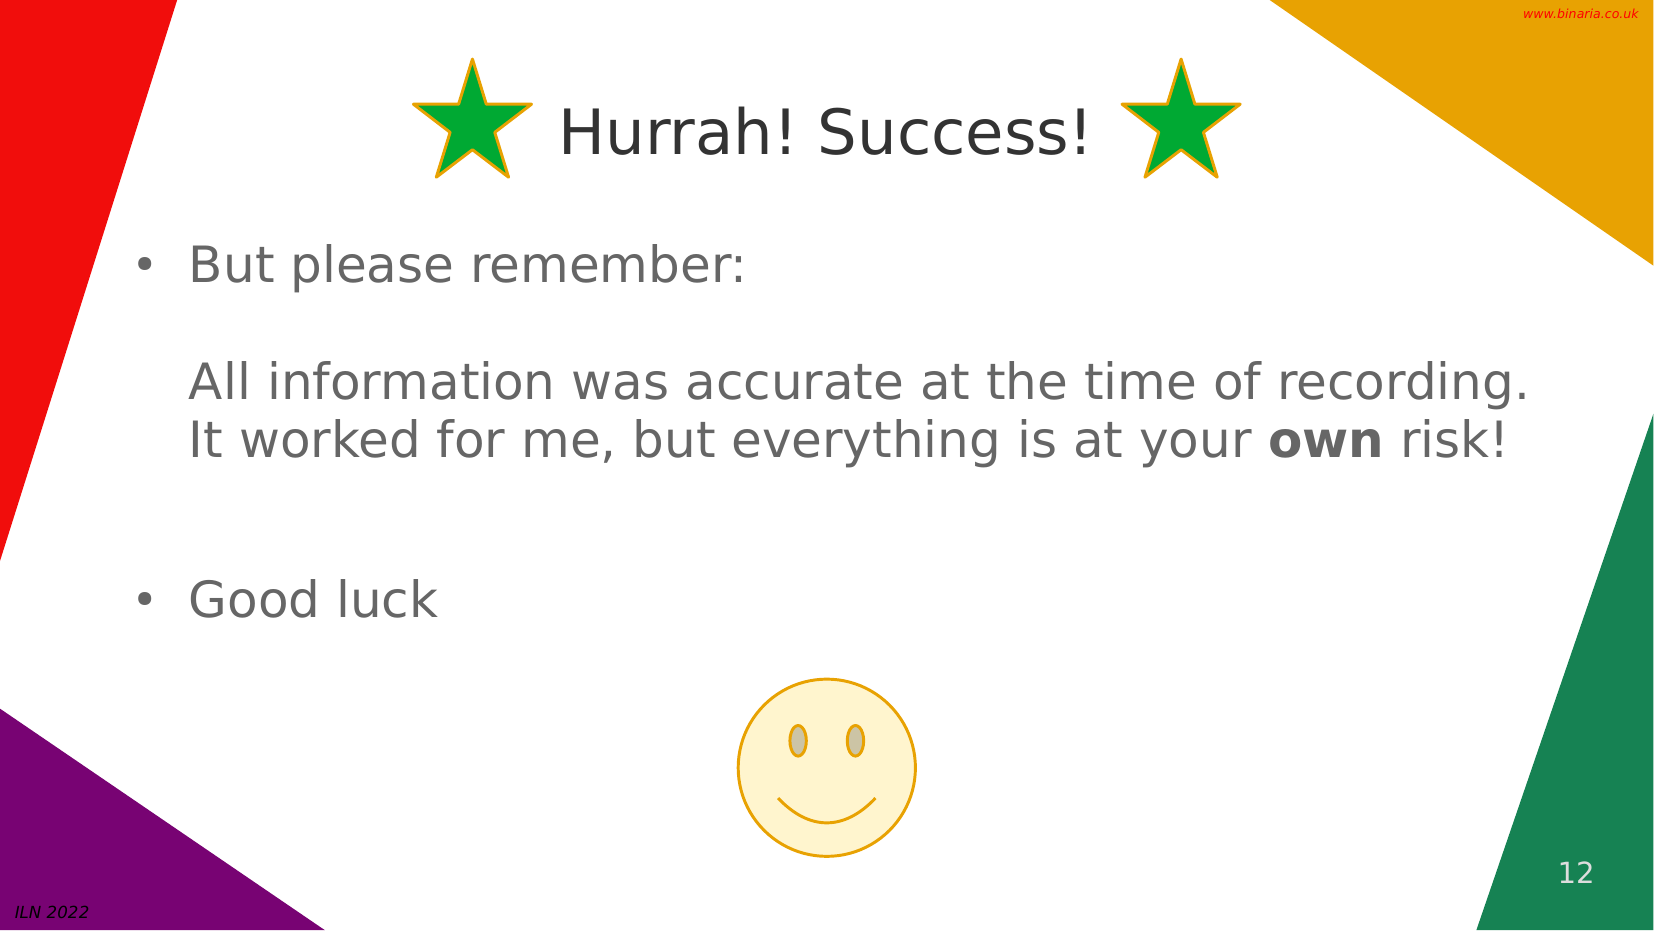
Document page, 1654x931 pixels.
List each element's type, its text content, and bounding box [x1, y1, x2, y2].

list But please remember: All information was accurate at the time of recording. It worked for me, but everything is at your own risk! Good luck [118, 236, 1536, 827]
text_box ILN 2022 [0, 895, 105, 931]
text_box [413, 59, 532, 178]
title Hurrah! Success! [118, 59, 1536, 207]
text_box www.binaria.co.uk [1508, 0, 1654, 30]
text_box [738, 679, 916, 857]
text_box [1122, 59, 1241, 178]
